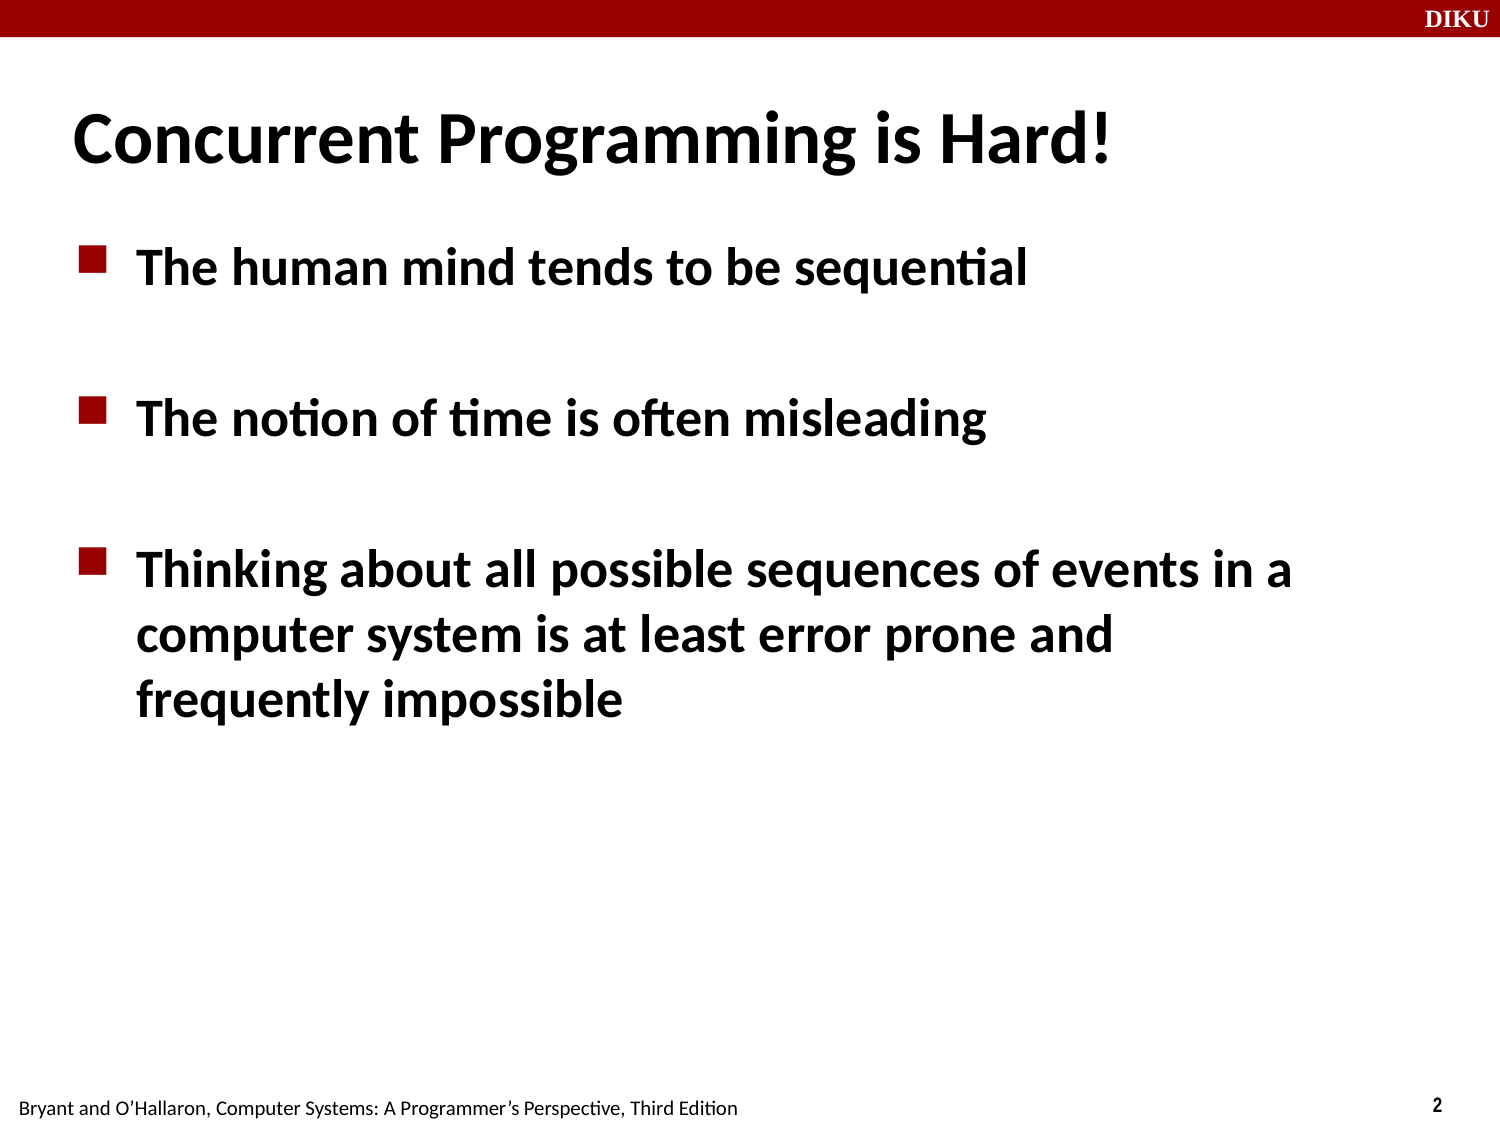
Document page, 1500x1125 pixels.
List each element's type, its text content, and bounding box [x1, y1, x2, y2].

text_box Concurrent Programming is Hard! [58, 71, 1304, 197]
text_box The human mind tends to be sequential The notion of time is often misleading Thinking about all possible sequences of events in a computer system is at least error prone and frequently impossible [65, 223, 1361, 1039]
